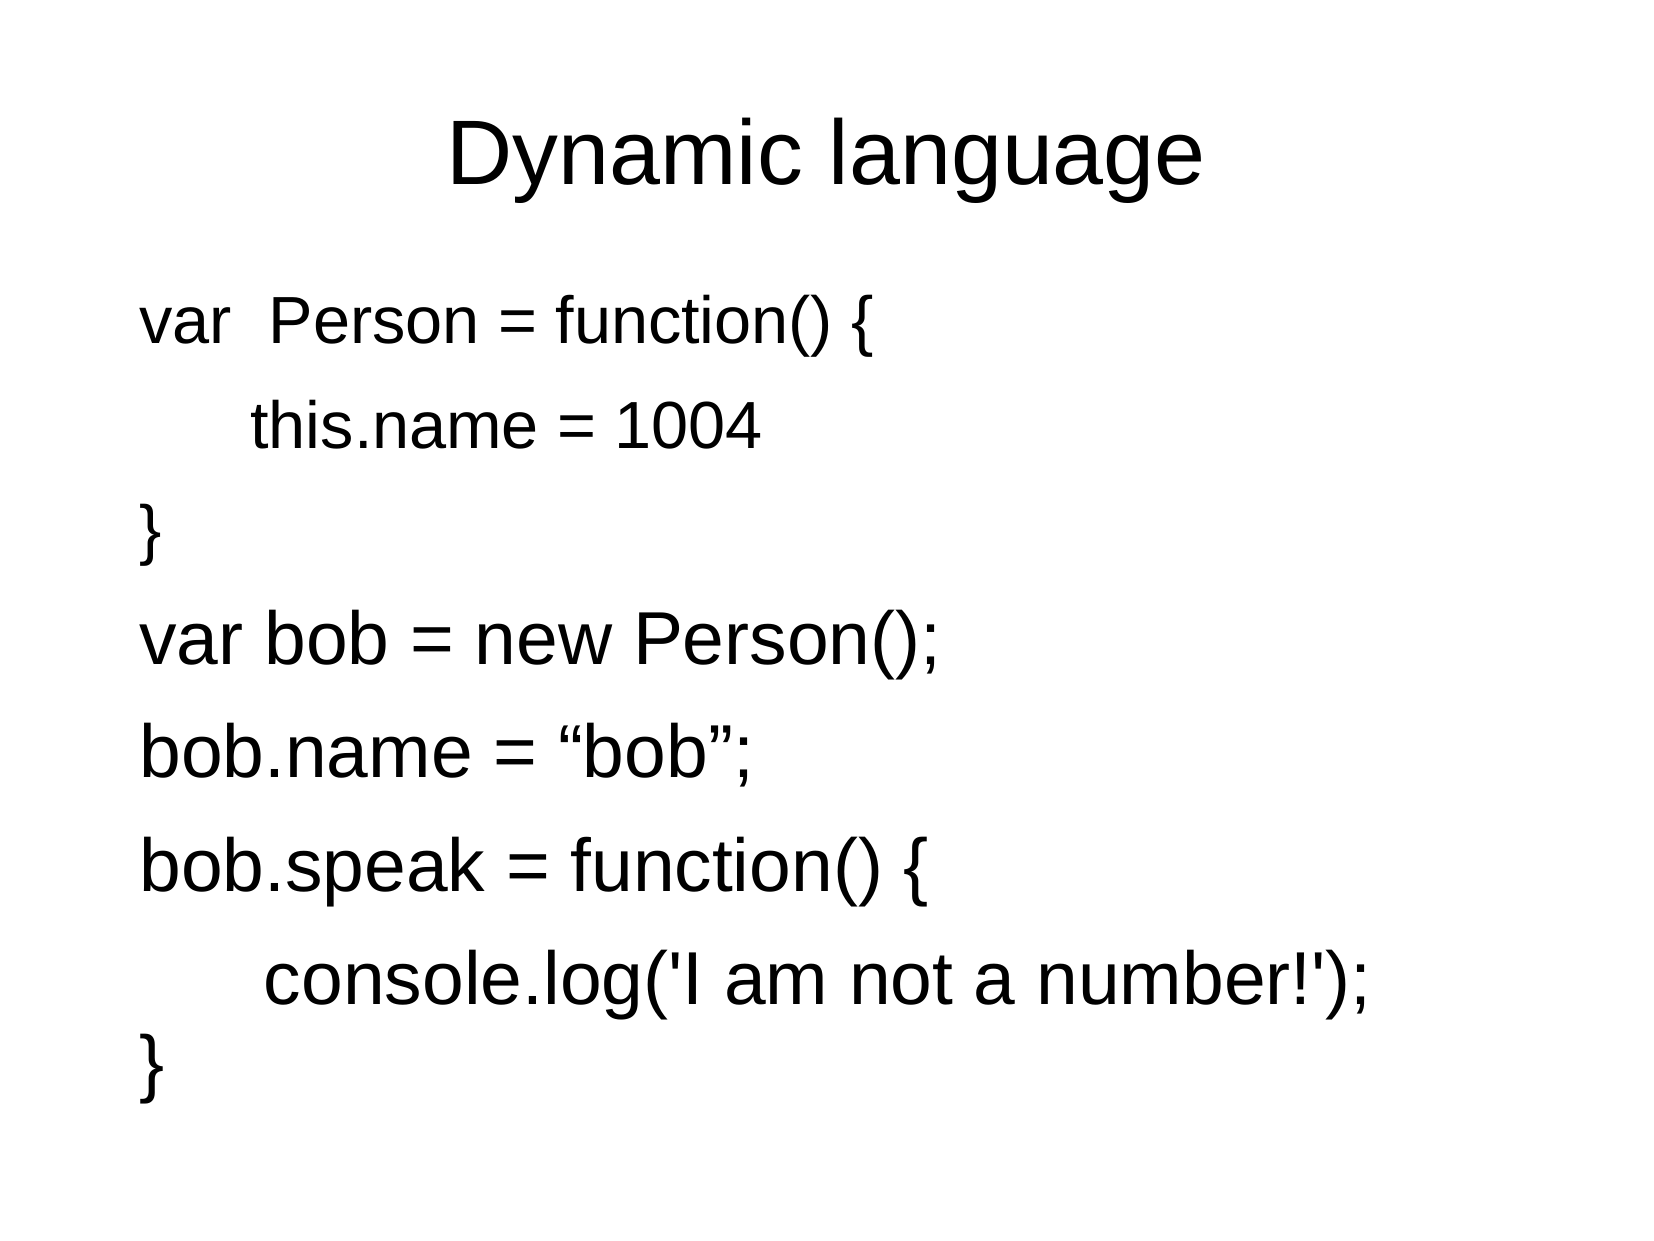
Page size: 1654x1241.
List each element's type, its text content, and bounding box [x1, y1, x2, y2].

title Dynamic language [82, 49, 1571, 257]
list var Person = function() { this.name = 1004 } var bob = new Person(); bob.name = “bob”; bob.speak = function() { console.log('I am not a number!'); } [68, 283, 1524, 1205]
